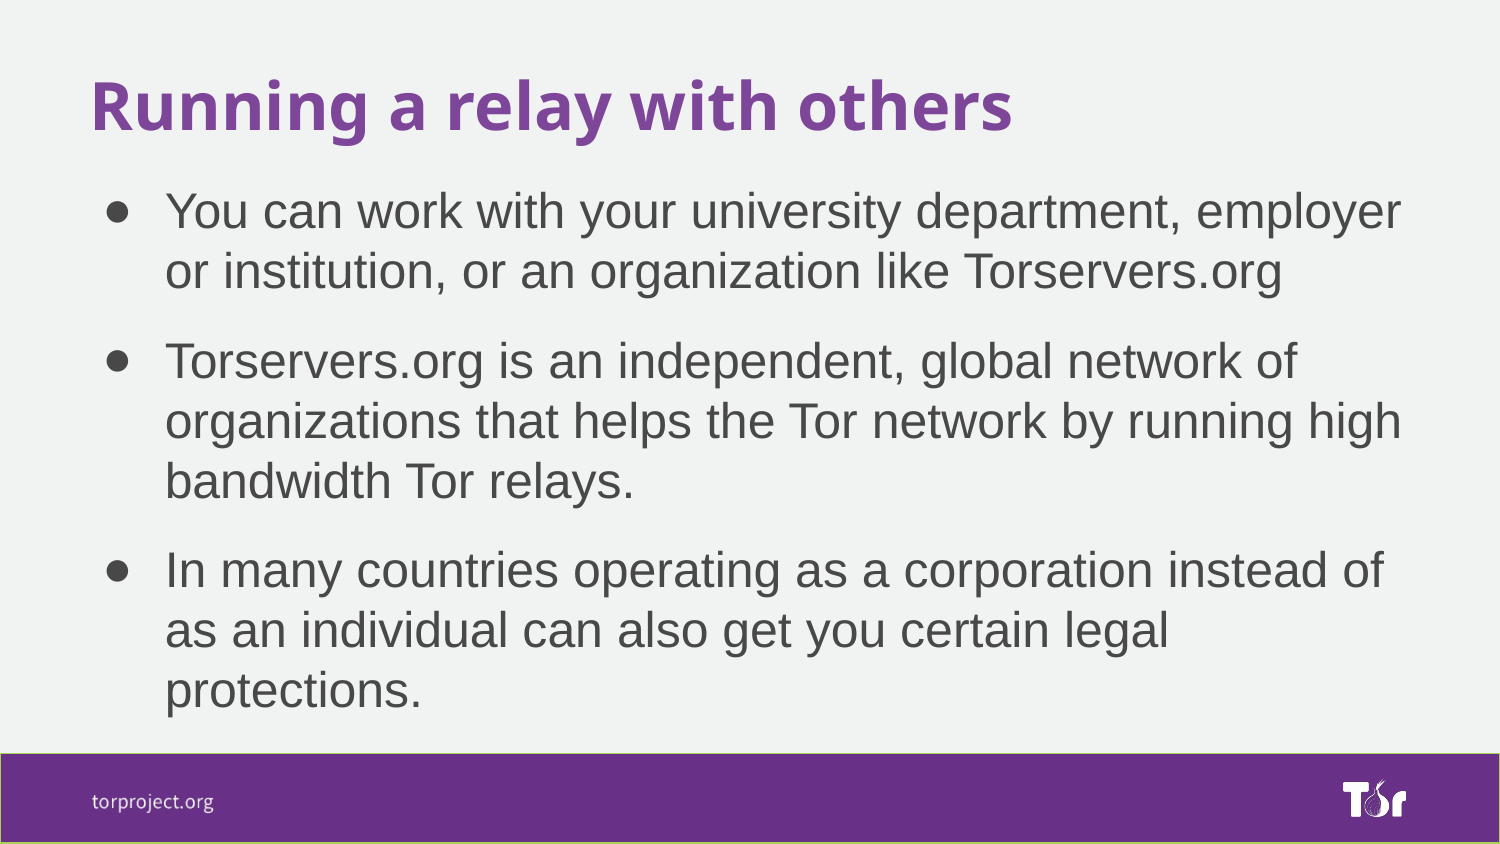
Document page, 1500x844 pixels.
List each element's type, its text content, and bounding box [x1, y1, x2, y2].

picture [1343, 778, 1406, 817]
text_box You can work with your university department, employer or institution, or an organization like Torservers.org Torservers.org is an independent, global network of organizations that helps the Tor network by running high bandwidth Tor relays. In many countries operating as a corporation instead of as an individual can also get you certain legal protections. [75, 171, 1425, 728]
text_box Running a relay with others [75, 33, 1425, 171]
picture [75, 780, 604, 821]
